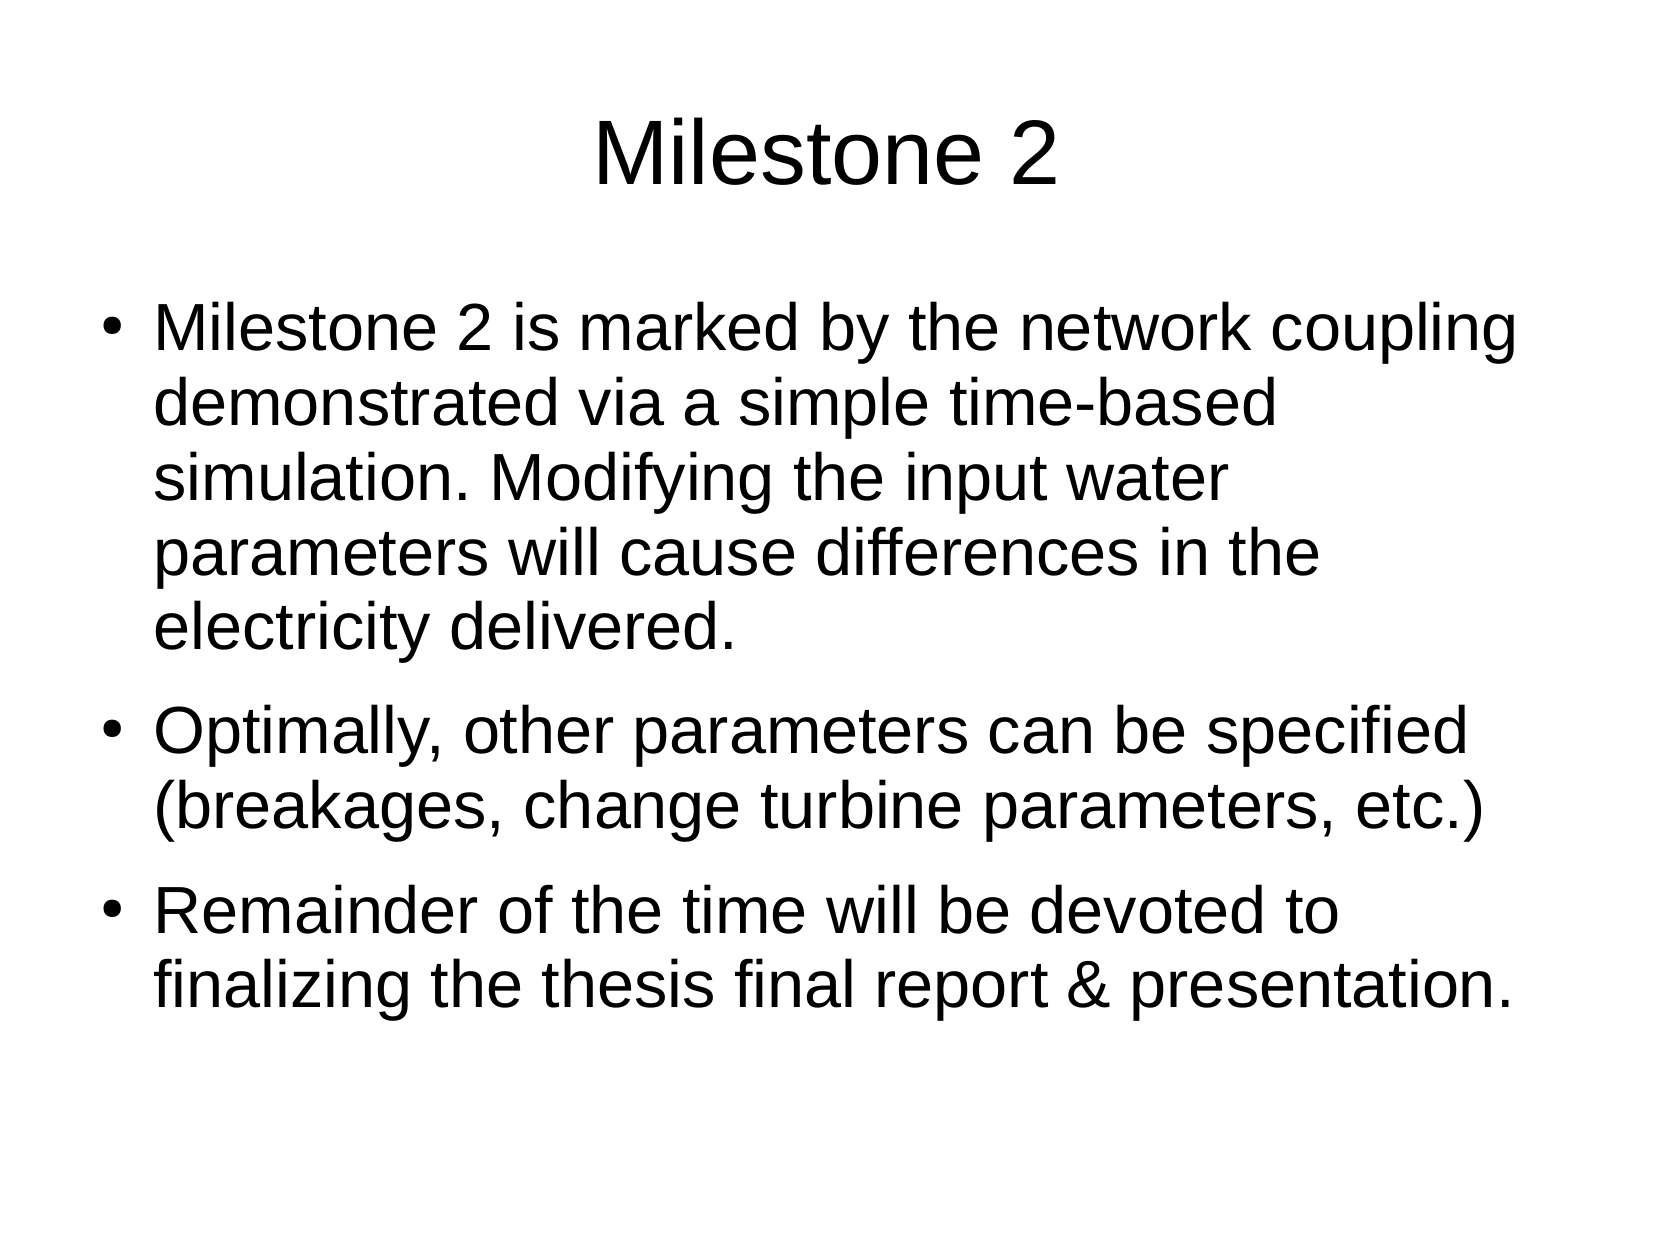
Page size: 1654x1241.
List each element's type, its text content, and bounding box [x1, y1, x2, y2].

list Milestone 2 is marked by the network coupling demonstrated via a simple time-based simulation. Modifying the input water parameters will cause differences in the electricity delivered. Optimally, other parameters can be specified (breakages, change turbine parameters, etc.) Remainder of the time will be devoted to finalizing the thesis final report & presentation. [82, 290, 1571, 1171]
title Milestone 2 [82, 49, 1571, 257]
